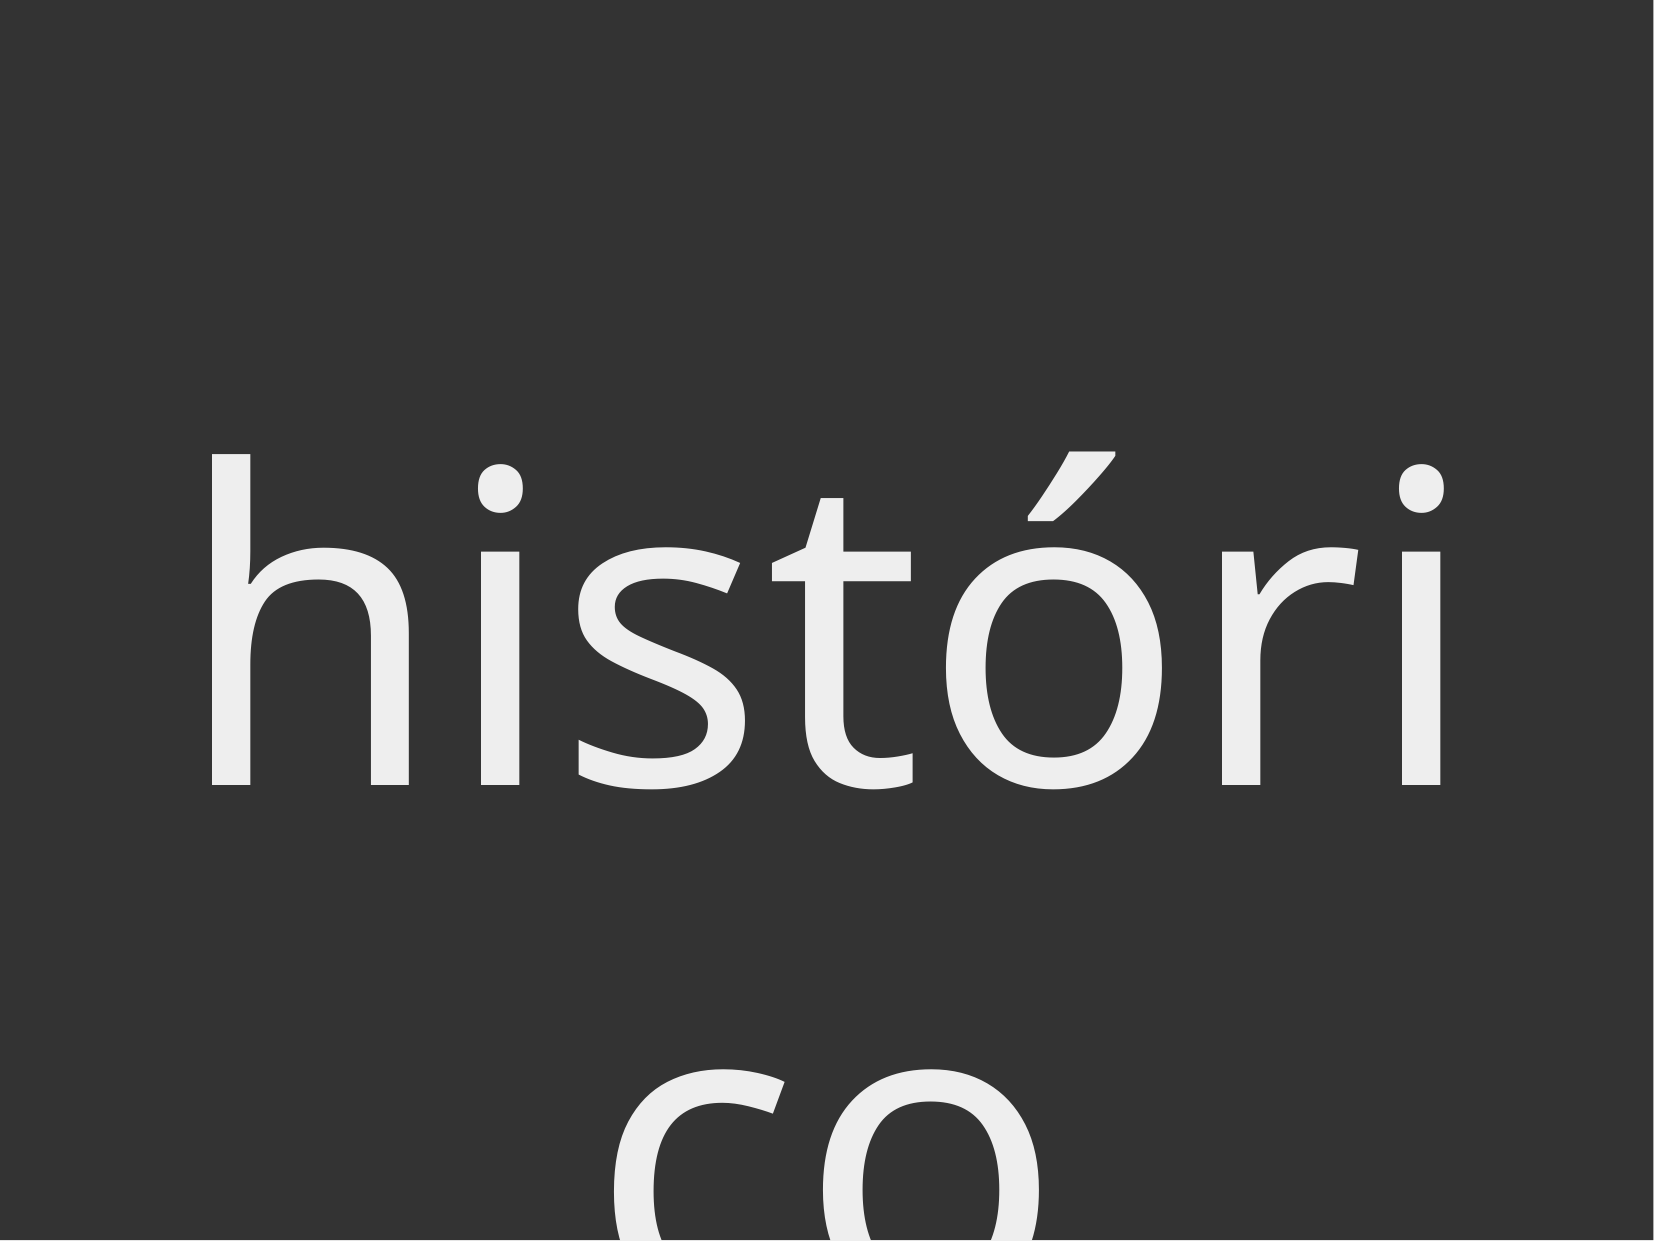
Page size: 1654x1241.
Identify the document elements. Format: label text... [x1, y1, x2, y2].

text_box [863, 1102, 999, 1241]
title histórico [80, 342, 1574, 898]
text_box [0, 0, 1654, 1241]
